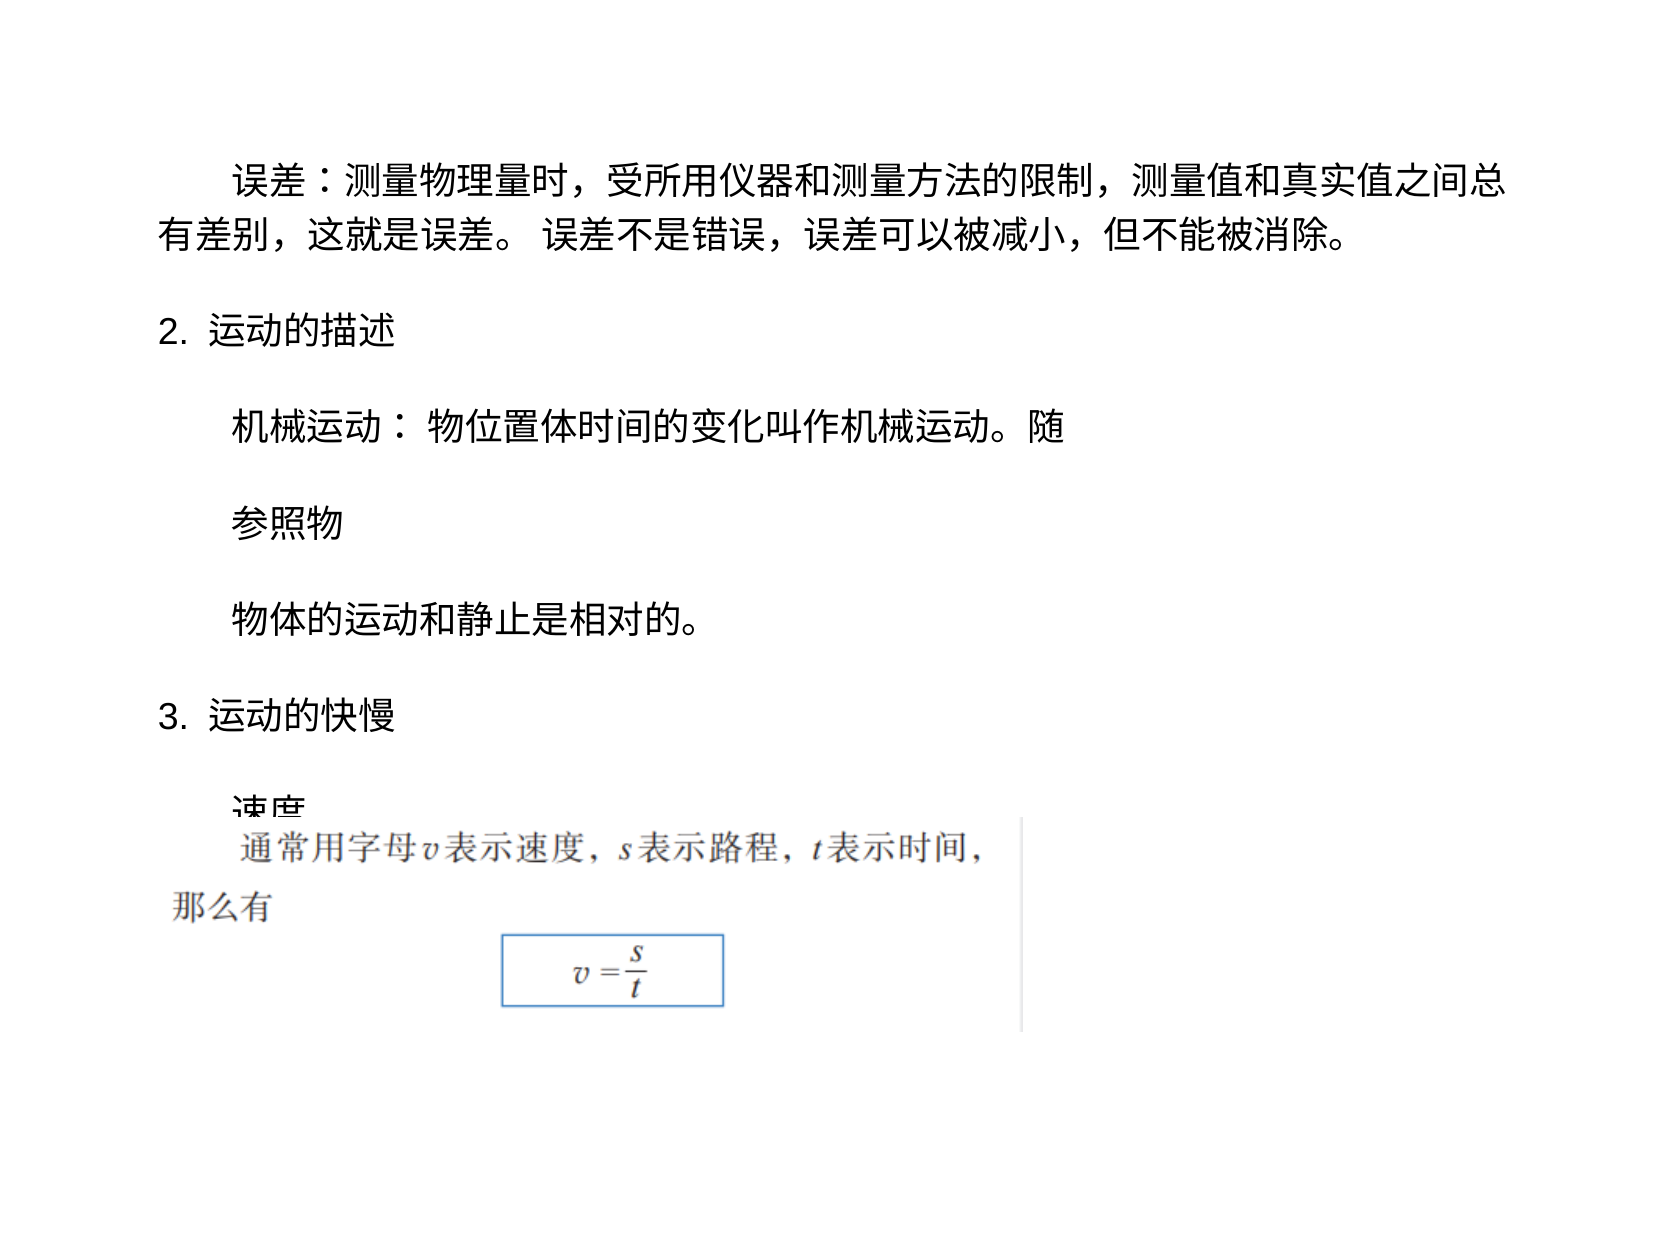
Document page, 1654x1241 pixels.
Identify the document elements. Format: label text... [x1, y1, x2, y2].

picture [133, 817, 1023, 1032]
text_box 误差：测量物理量时，受所用仪器和测量方法的限制，测量值和真实值之间总有差别，这就是误差。 误差不是错误，误差可以被减小，但不能被消除。 2. 运动的描述 机械运动： 物位置体时间的变化叫作机械运动。随 参照物 物体的运动和静止是相对的。 3. 运动的快慢 速度 [143, 143, 1536, 747]
